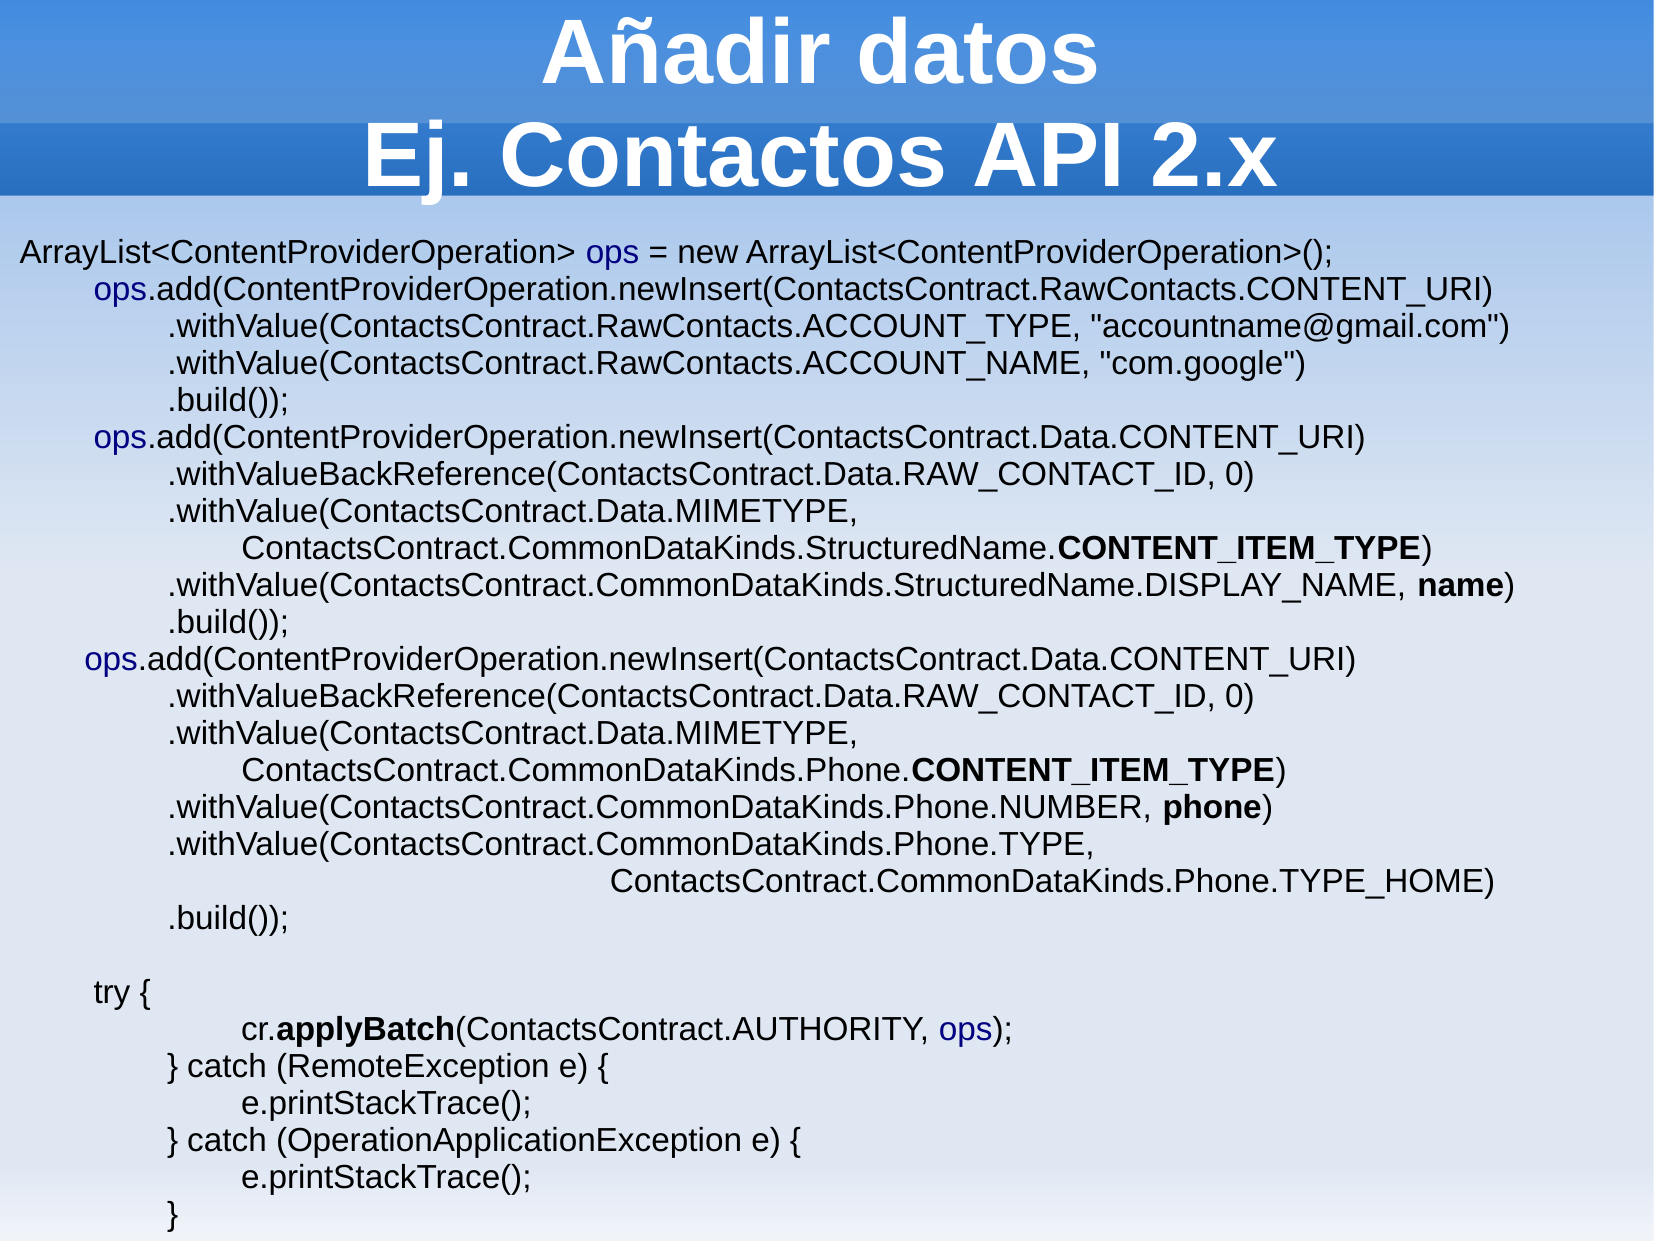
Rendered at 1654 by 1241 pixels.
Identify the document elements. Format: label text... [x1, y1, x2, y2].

text_box ArrayList<ContentProviderOperation> ops = new ArrayList<ContentProviderOperation>(); ops.add(ContentProviderOperation.newInsert(ContactsContract.RawContacts.CONTENT_URI) .withValue(ContactsContract.RawContacts.ACCOUNT_TYPE, "accountname@gmail.com") .withValue(ContactsContract.RawContacts.ACCOUNT_NAME, "com.google") .build()); ops.add(ContentProviderOperation.newInsert(ContactsContract.Data.CONTENT_URI) .withValueBackReference(ContactsContract.Data.RAW_CONTACT_ID, 0) .withValue(ContactsContract.Data.MIMETYPE, ContactsContract.CommonDataKinds.StructuredName.CONTENT_ITEM_TYPE) .withValue(ContactsContract.CommonDataKinds.StructuredName.DISPLAY_NAME, name) .build()); ops.add(ContentProviderOperation.newInsert(ContactsContract.Data.CONTENT_URI) .withValueBackReference(ContactsContract.Data.RAW_CONTACT_ID, 0) .withValue(ContactsContract.Data.MIMETYPE, ContactsContract.CommonDataKinds.Phone.CONTENT_ITEM_TYPE) .withValue(ContactsContract.CommonDataKinds.Phone.NUMBER, phone) .withValue(ContactsContract.CommonDataKinds.Phone.TYPE, ContactsContract.CommonDataKinds.Phone.TYPE_HOME) .build()); try { cr.applyBatch(ContactsContract.AUTHORITY, ops); } catch (RemoteException e) { e.printStackTrace(); } catch (OperationApplicationException e) { e.printStackTrace(); } [4, 225, 1530, 1241]
picture [0, 0, 1654, 1241]
title Añadir datos Ej. Contactos API 2.x [76, 0, 1565, 208]
